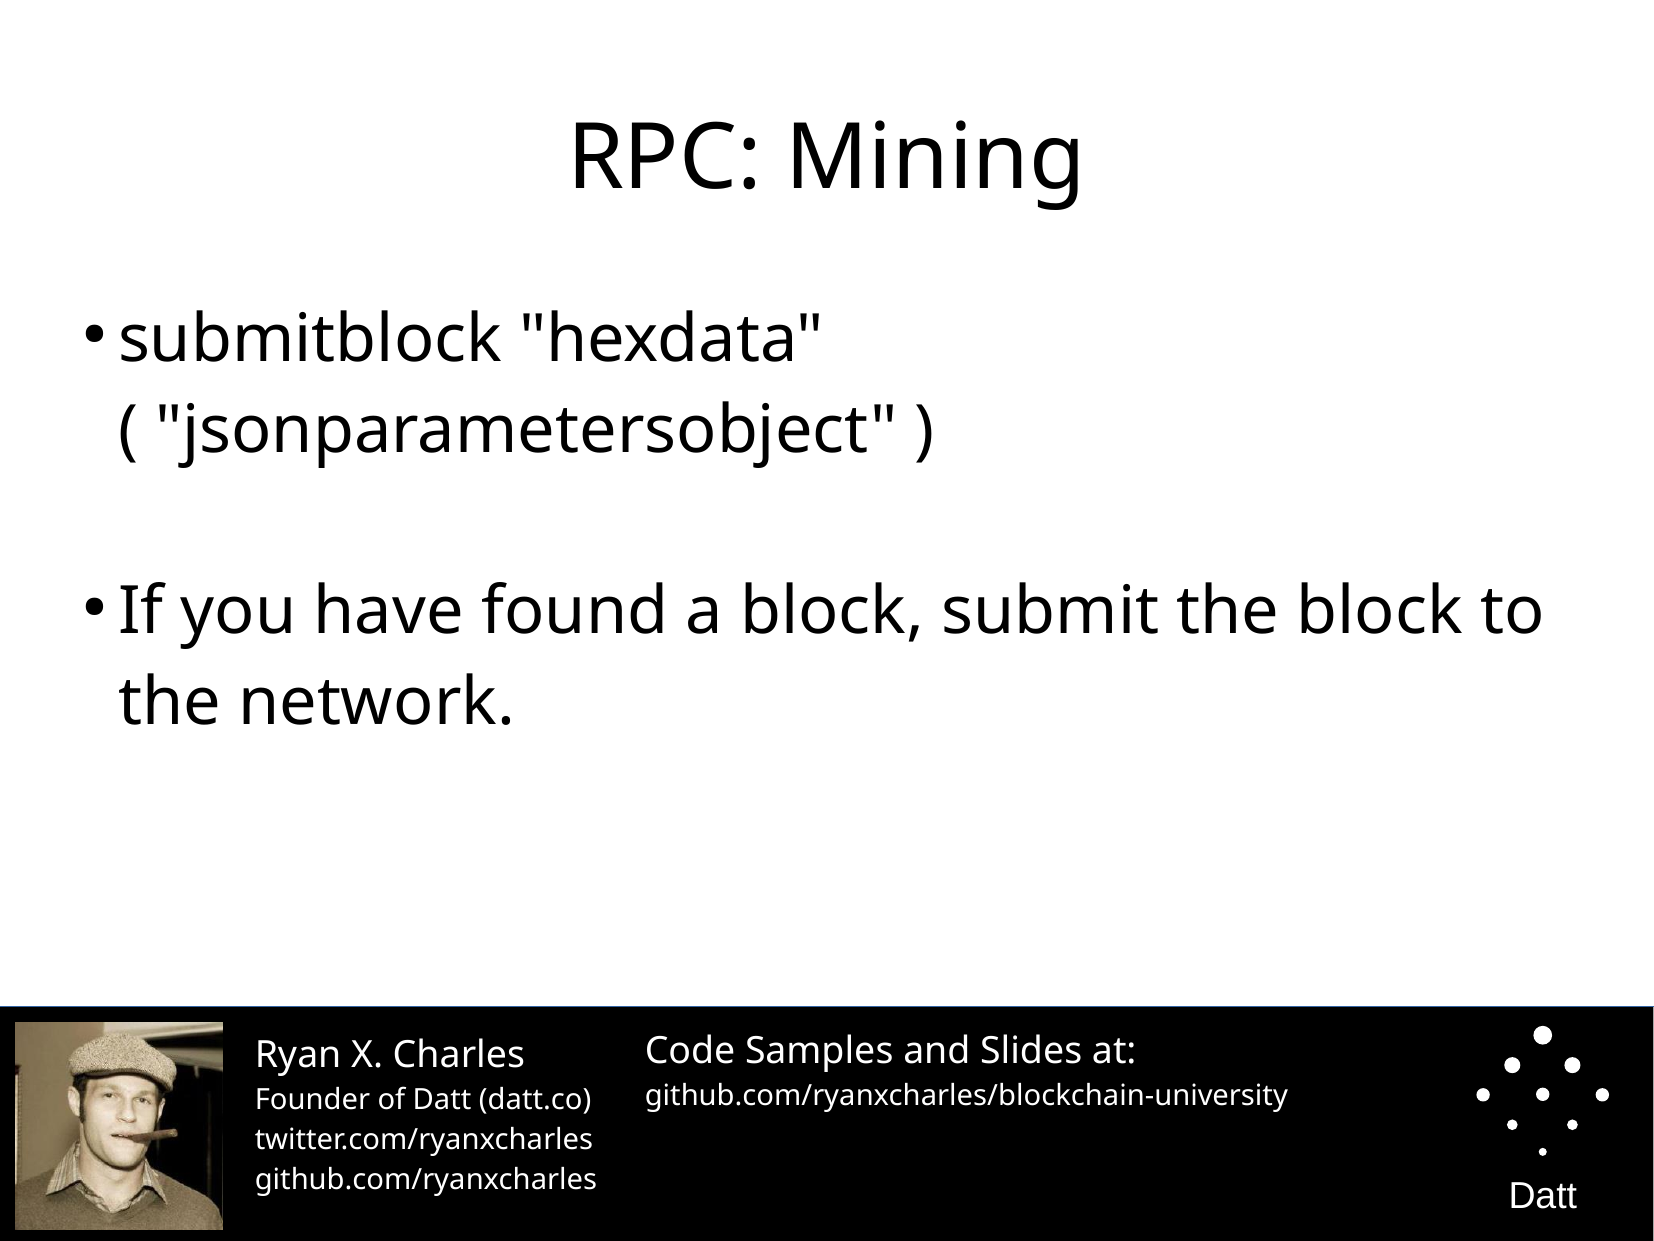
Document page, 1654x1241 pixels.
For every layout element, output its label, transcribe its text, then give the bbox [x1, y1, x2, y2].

title RPC: Mining [82, 49, 1571, 257]
text_box Datt [1452, 1167, 1633, 1241]
picture [15, 1022, 223, 1231]
picture [1475, 1023, 1611, 1159]
text_box [0, 1006, 1654, 1241]
text_box Code Samples and Slides at: github.com/ryanxcharles/blockchain-university [630, 1015, 1403, 1156]
text_box Ryan X. Charles Founder of Datt (datt.co) twitter.com/ryanxcharles github.com/ryanxcharles [240, 1020, 976, 1241]
subtitle submitblock "hexdata" ( "jsonparametersobject" ) If you have found a block, submit the block to the network. [82, 290, 1571, 1006]
